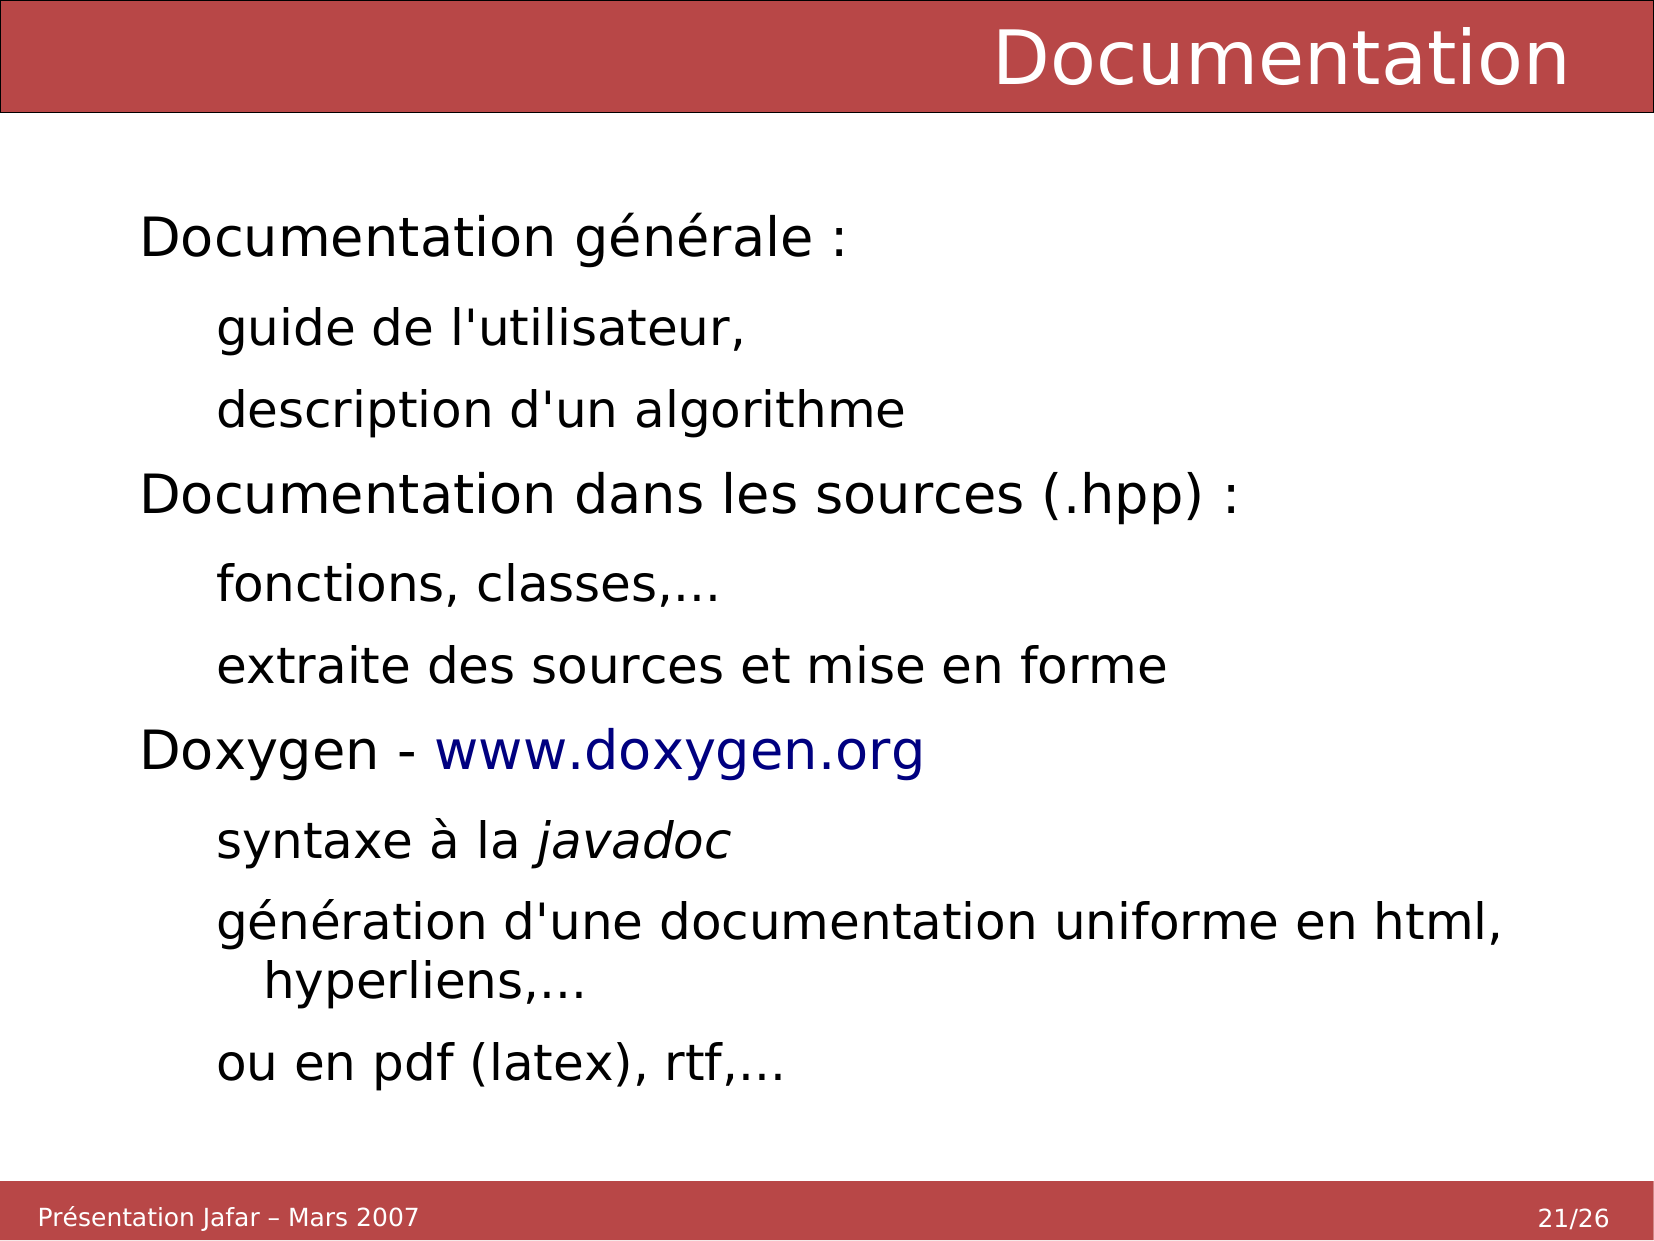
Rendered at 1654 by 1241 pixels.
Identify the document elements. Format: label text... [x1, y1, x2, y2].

title Documentation [0, 0, 1654, 119]
list Documentation générale : guide de l'utilisateur, description d'un algorithme Documentation dans les sources (.hpp) : fonctions, classes,... extraite des sources et mise en forme Doxygen - www.doxygen.org syntaxe à la javadoc génération d'une documentation uniforme en html, hyperliens,... ou en pdf (latex), rtf,... [121, 206, 1534, 1151]
